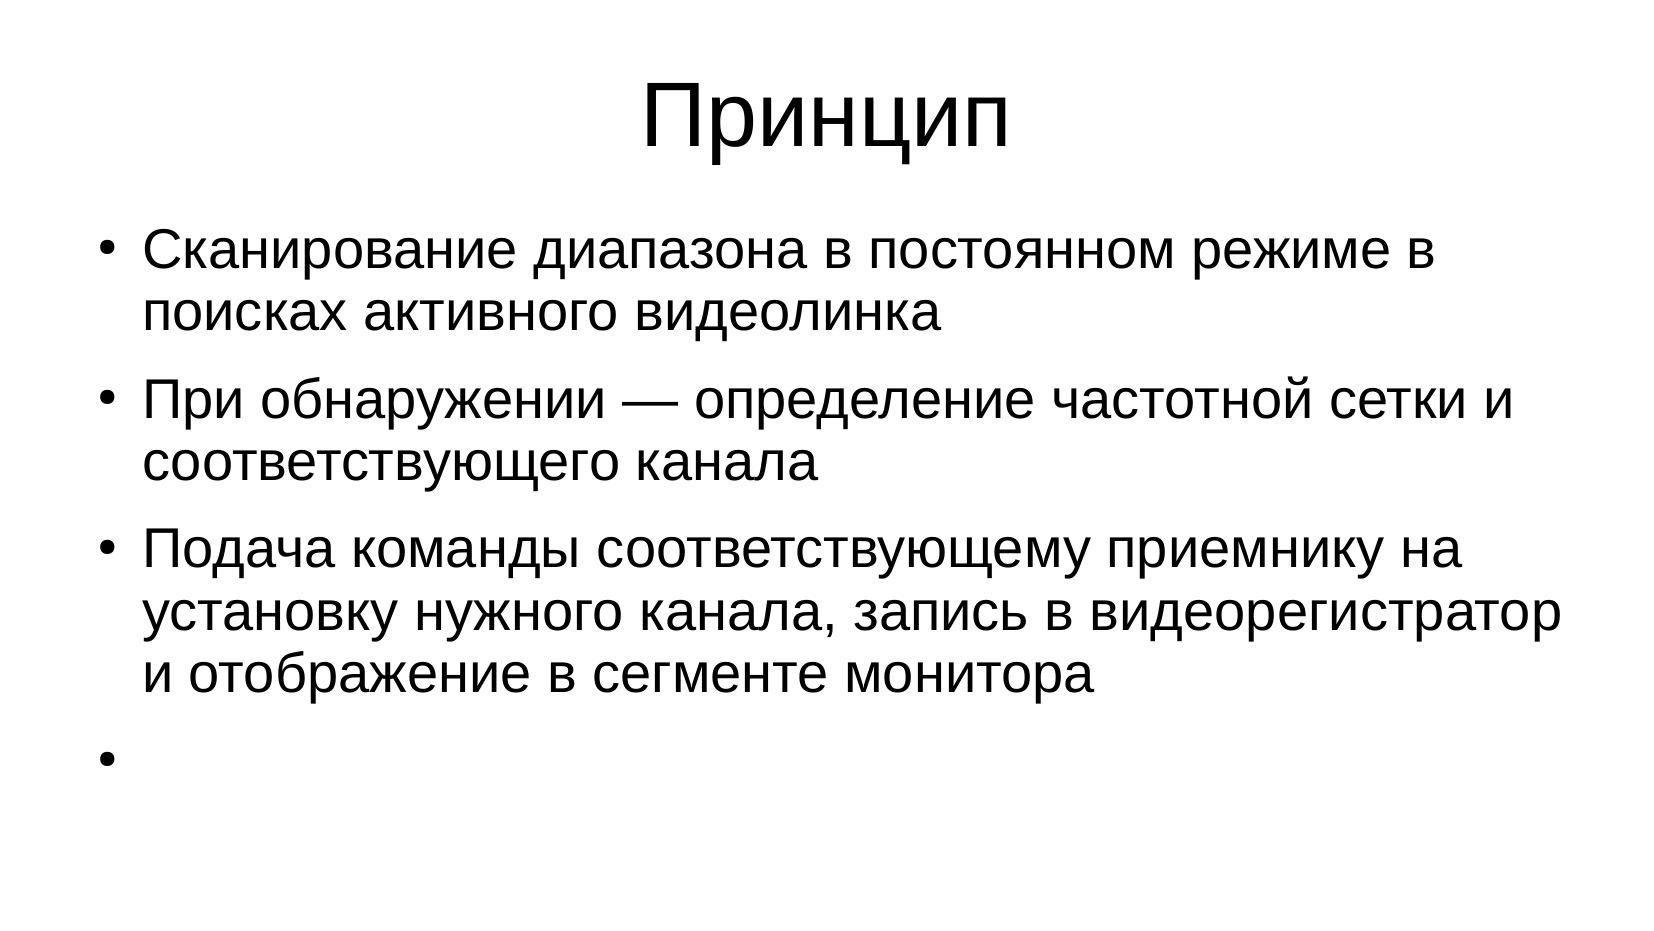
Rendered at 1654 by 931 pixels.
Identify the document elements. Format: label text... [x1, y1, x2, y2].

title Принцип [82, 37, 1571, 193]
list Сканирование диапазона в постоянном режиме в поисках активного видеолинка При обнаружении — определение частотной сетки и соответствующего канала Подача команды соответствующему приемнику на установку нужного канала, запись в видеорегистратор и отображение в сегменте монитора [82, 217, 1571, 758]
